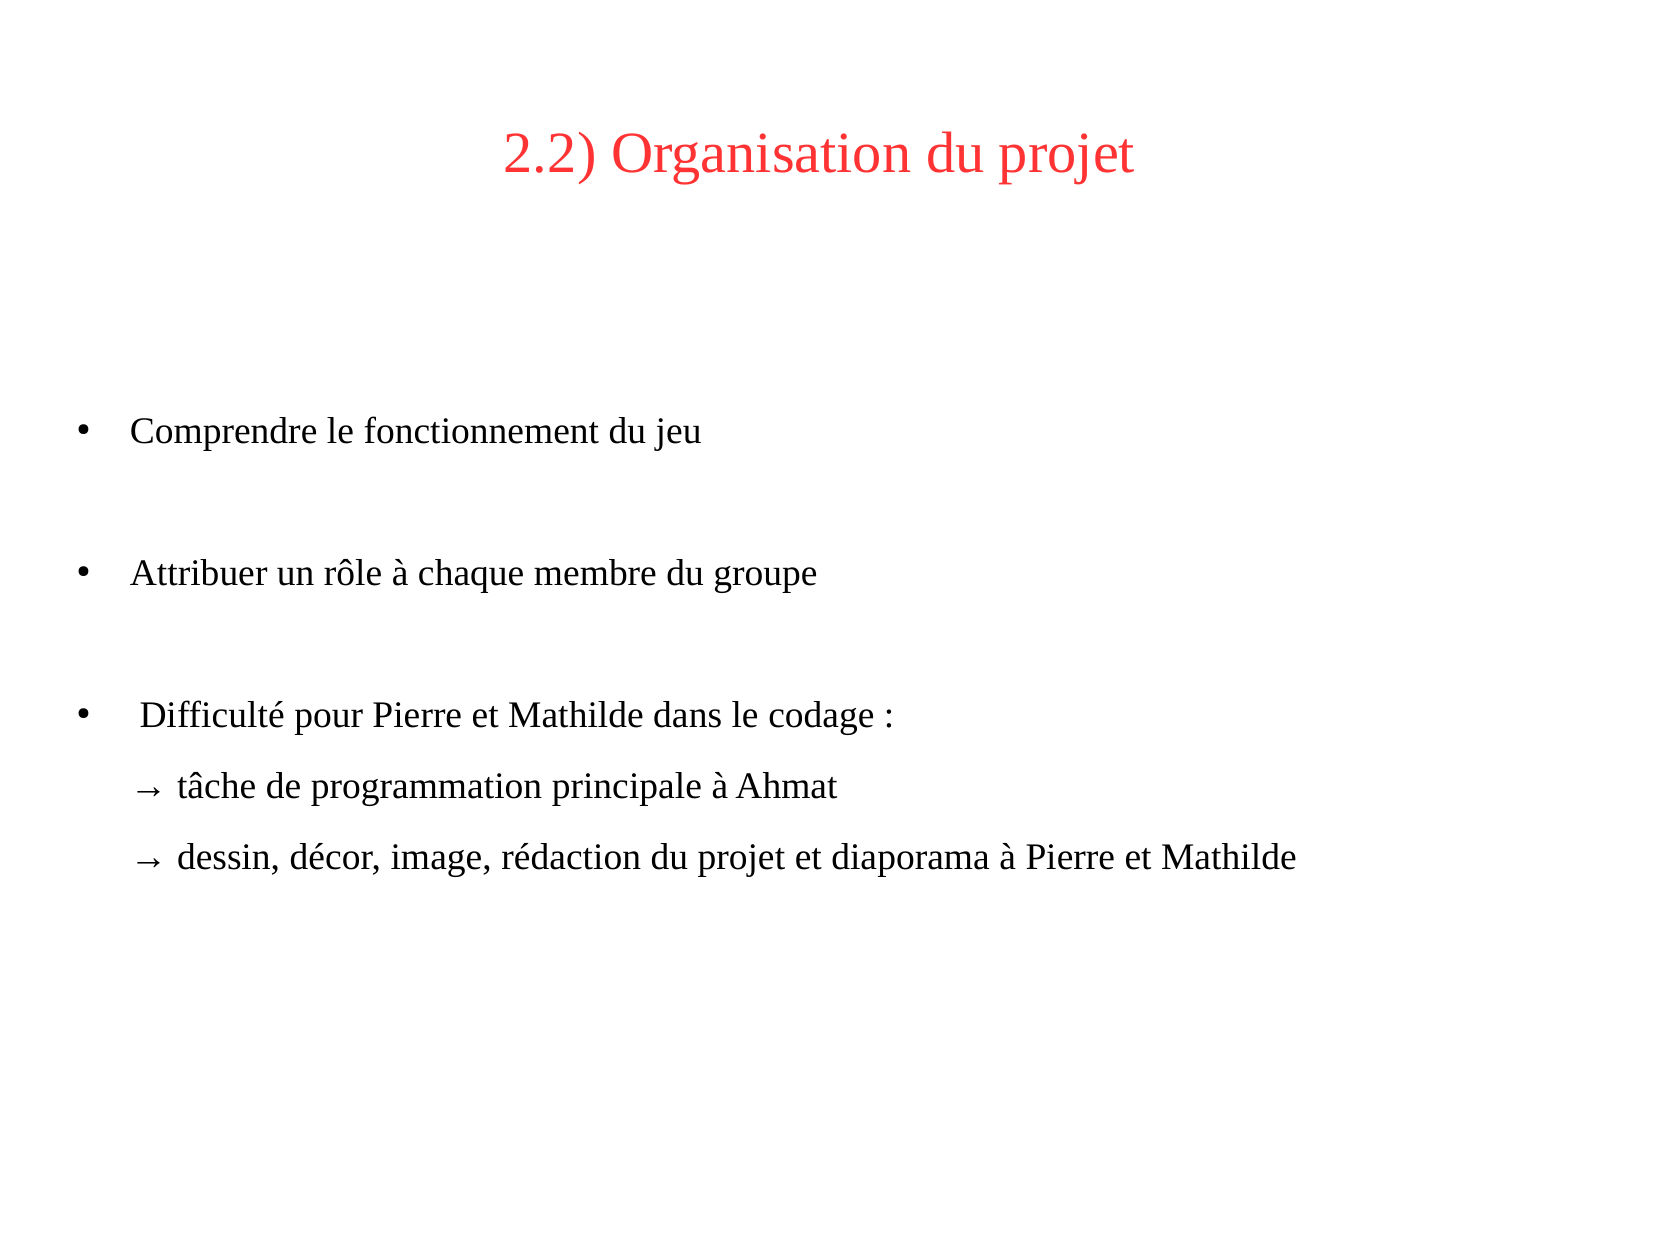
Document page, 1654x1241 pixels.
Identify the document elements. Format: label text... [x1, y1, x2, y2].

title 2.2 ) Organisation du projet [82, 49, 1571, 257]
list Comprendre le fonctionnement du jeu Attribuer un rôle à chaque membre du groupe Difficulté pour Pierre et Mathilde dans le codage : → tâche de programmation principale à Ahmat → dessin, décor, image, rédaction du projet et diaporama à Pierre et Mathilde [59, 409, 1548, 957]
